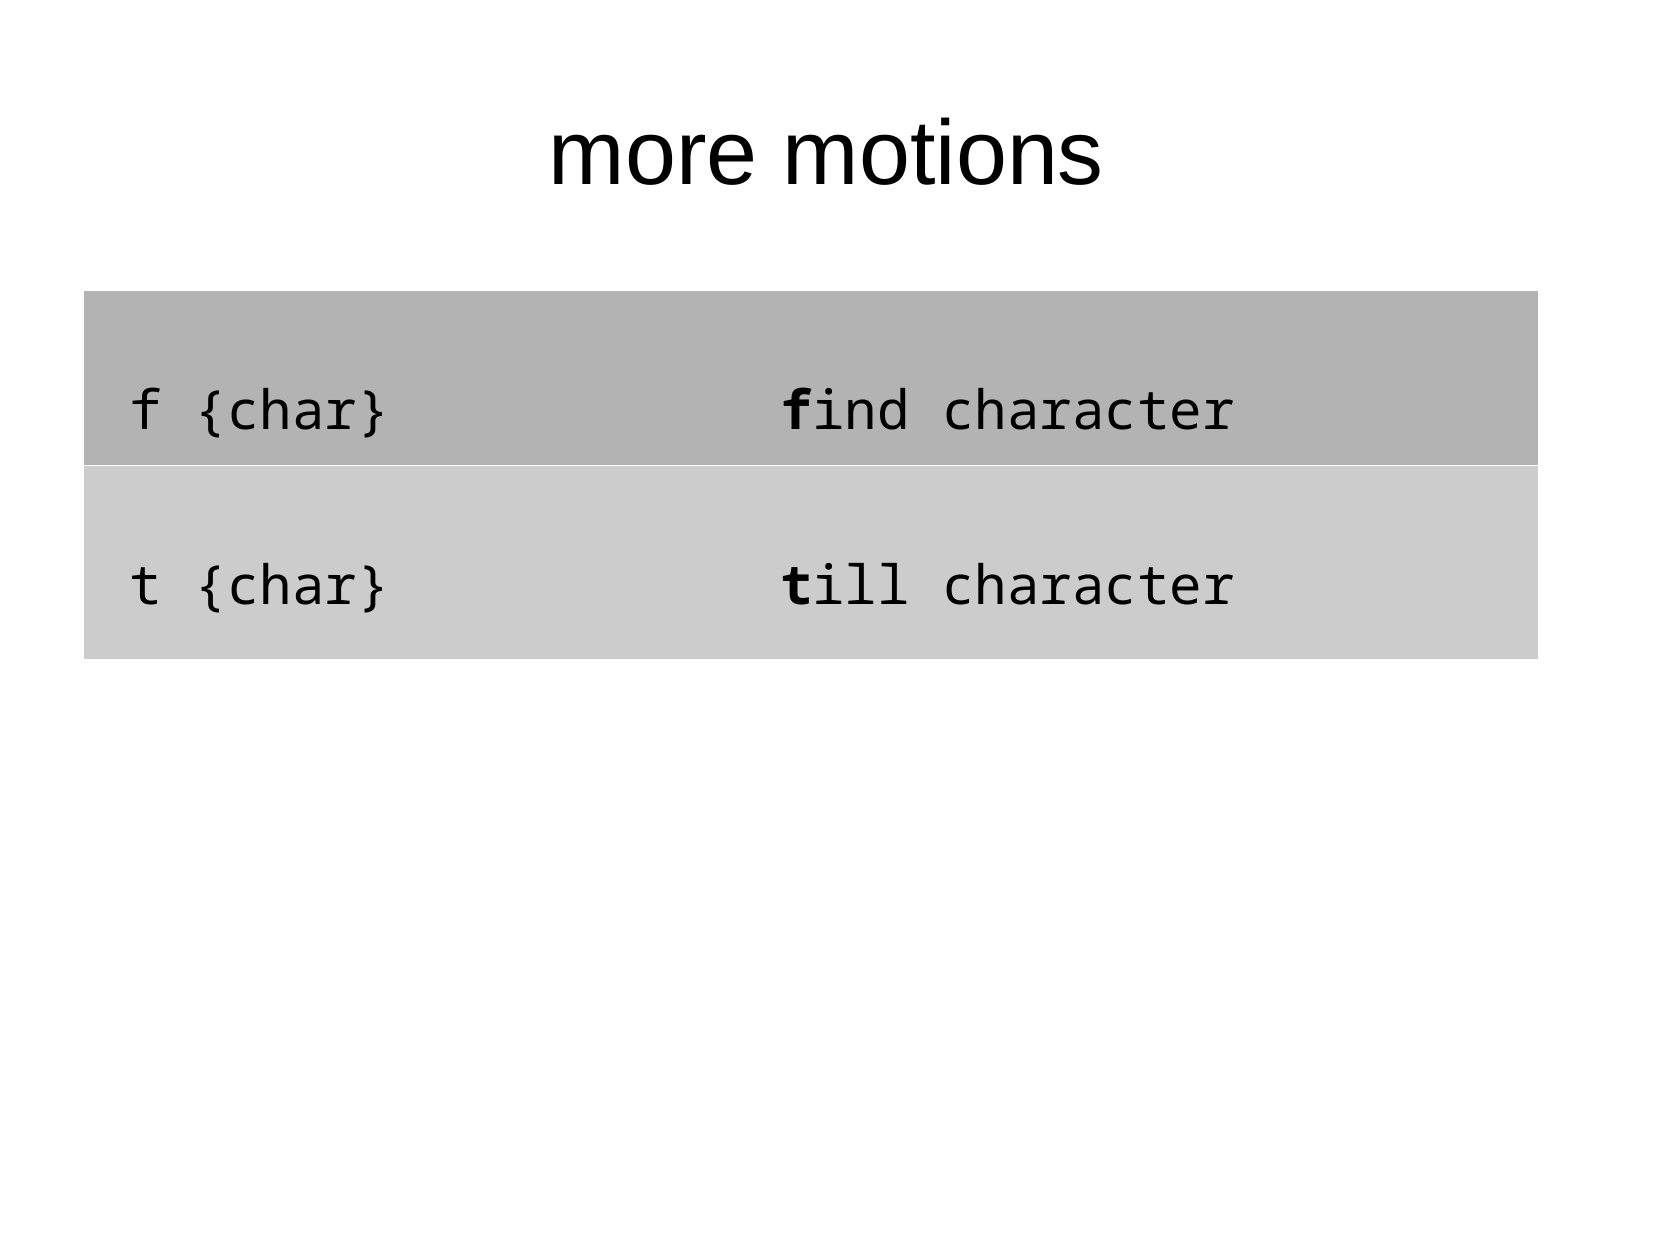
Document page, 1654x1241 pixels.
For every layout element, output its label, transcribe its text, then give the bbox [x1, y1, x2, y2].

title more motions [82, 49, 1571, 257]
table_header f {char} find character [84, 291, 1538, 465]
table_cell t {char} till character [84, 466, 1538, 659]
